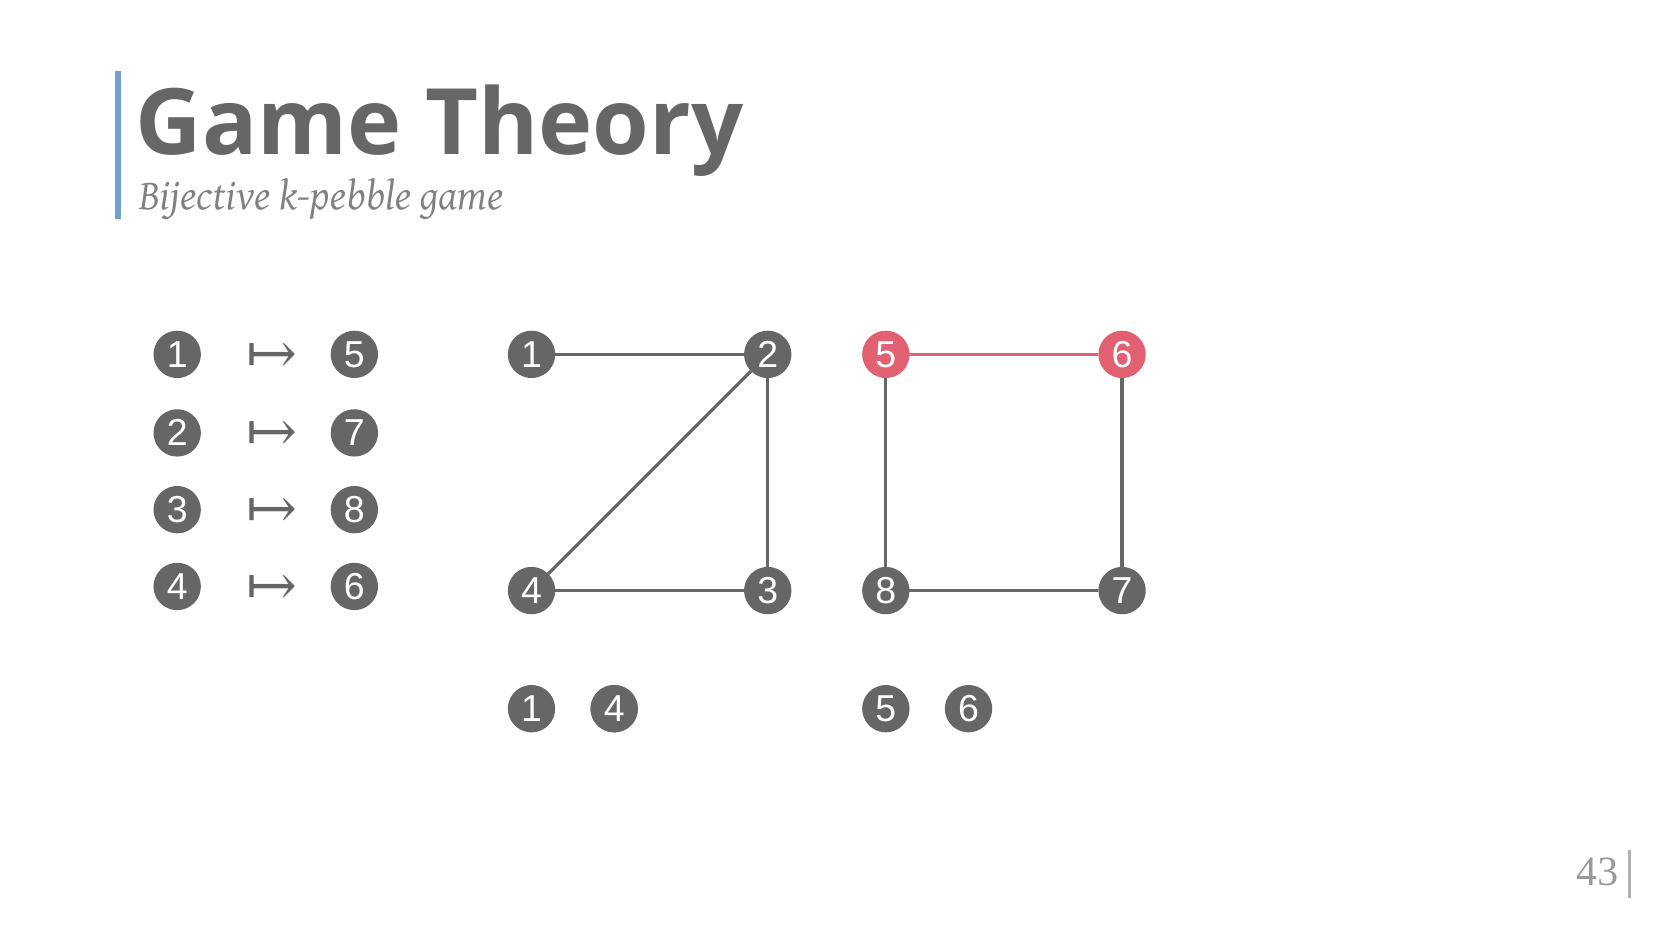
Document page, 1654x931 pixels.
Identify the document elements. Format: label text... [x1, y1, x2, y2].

text_box 2 [153, 409, 201, 457]
text_box 5 [862, 685, 910, 733]
text_box 4 [153, 562, 201, 611]
text_box 3 [153, 486, 201, 534]
text_box 8 [330, 486, 379, 534]
text_box 5 [862, 330, 910, 378]
title Game Theory [135, 60, 1601, 178]
text_box 1 [507, 685, 556, 733]
text_box ↦ [230, 318, 308, 388]
text_box 4 [590, 685, 638, 733]
text_box 6 [944, 685, 993, 733]
text_box ↦ [230, 474, 308, 544]
text_box 6 [1098, 330, 1146, 378]
text_box 4 [507, 566, 556, 615]
text_box ↦ [230, 397, 308, 467]
text_box 6 [330, 562, 379, 611]
text_box Bijective k-pebble game [124, 165, 721, 229]
text_box 3 [744, 567, 792, 615]
text_box 2 [744, 330, 792, 378]
text_box 1 [153, 330, 201, 379]
text_box 8 [862, 567, 910, 615]
text_box 7 [1098, 567, 1146, 615]
text_box 7 [330, 409, 379, 457]
text_box 1 [507, 330, 556, 379]
text_box 5 [330, 330, 379, 379]
text_box ↦ [230, 550, 308, 621]
